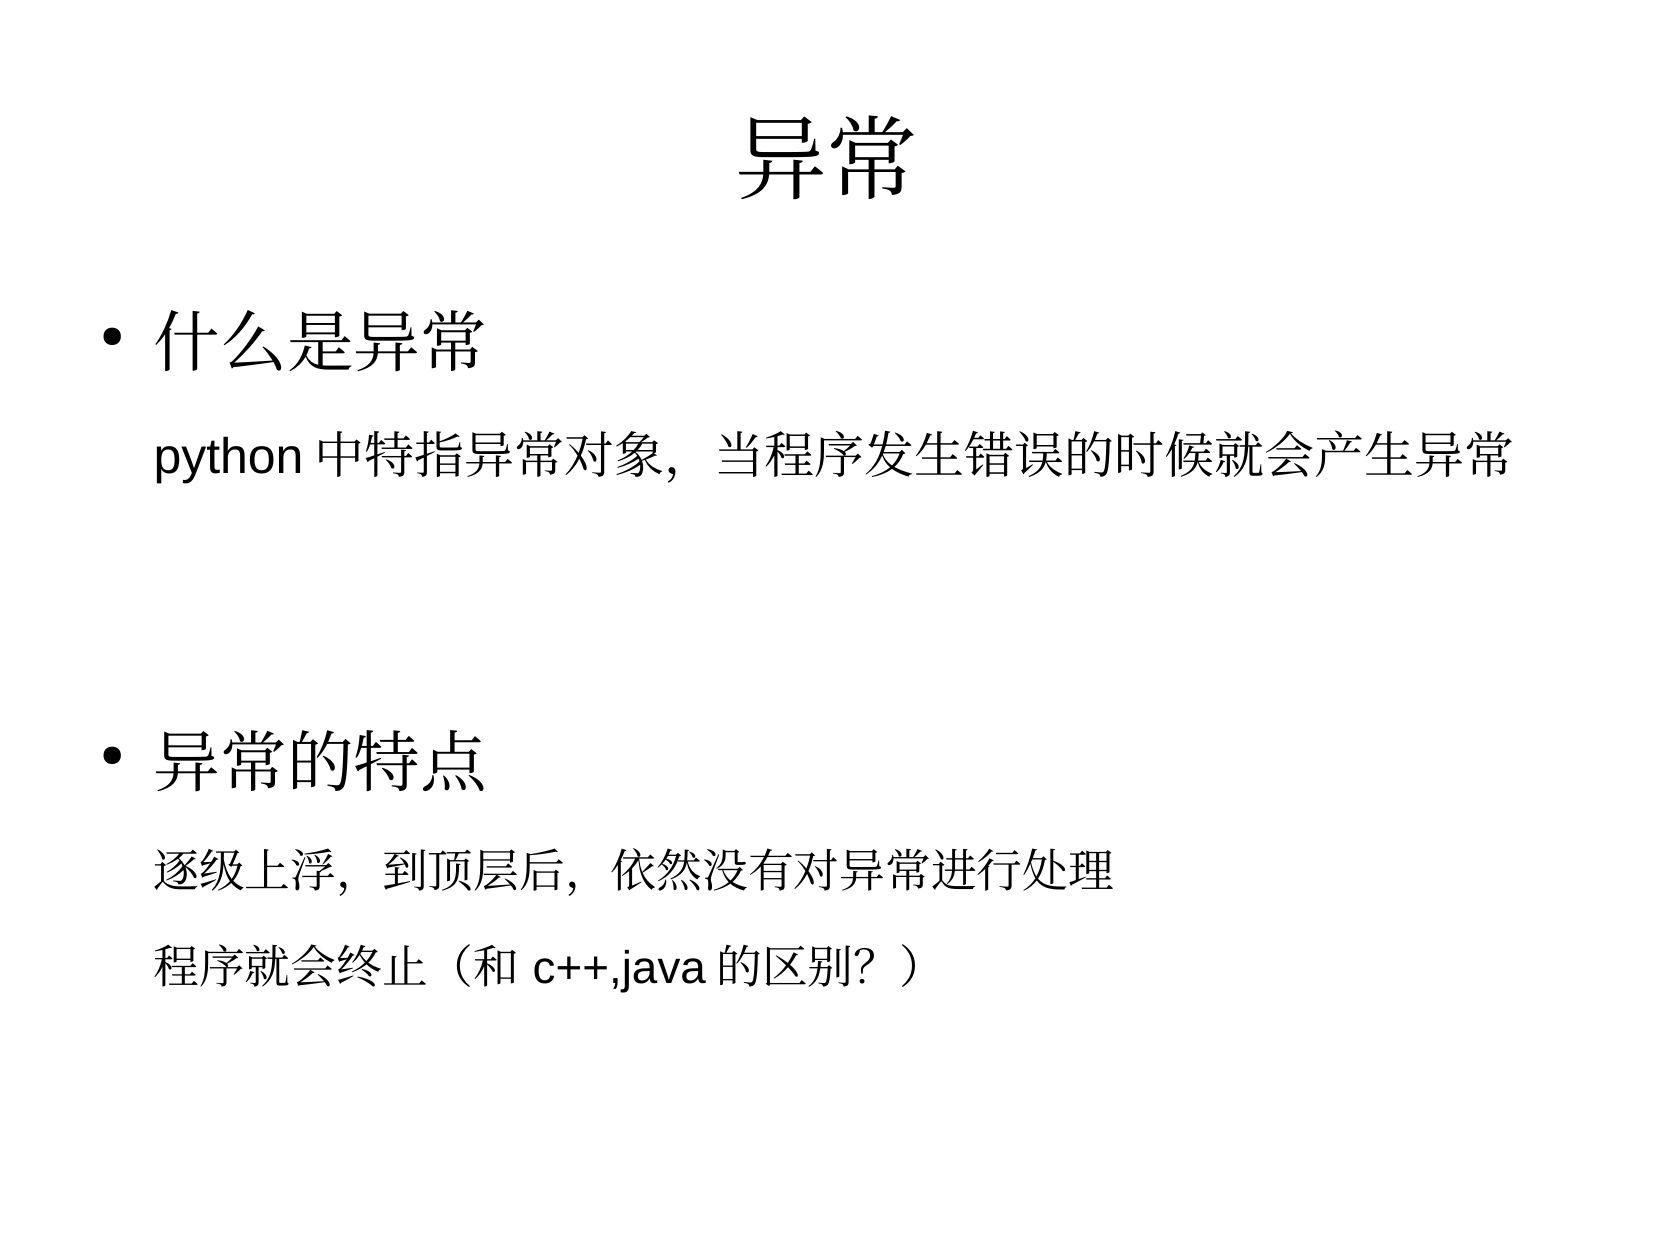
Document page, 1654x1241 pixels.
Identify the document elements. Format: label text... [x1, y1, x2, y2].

title 异常 [82, 49, 1571, 257]
list 什么是异常 python中特指异常对象，当程序发生错误的时候就会产生异常 异常的特点 逐级上浮，到顶层后，依然没有对异常进行处理 程序就会终止（和c++,java的区别？） [82, 290, 1571, 1010]
